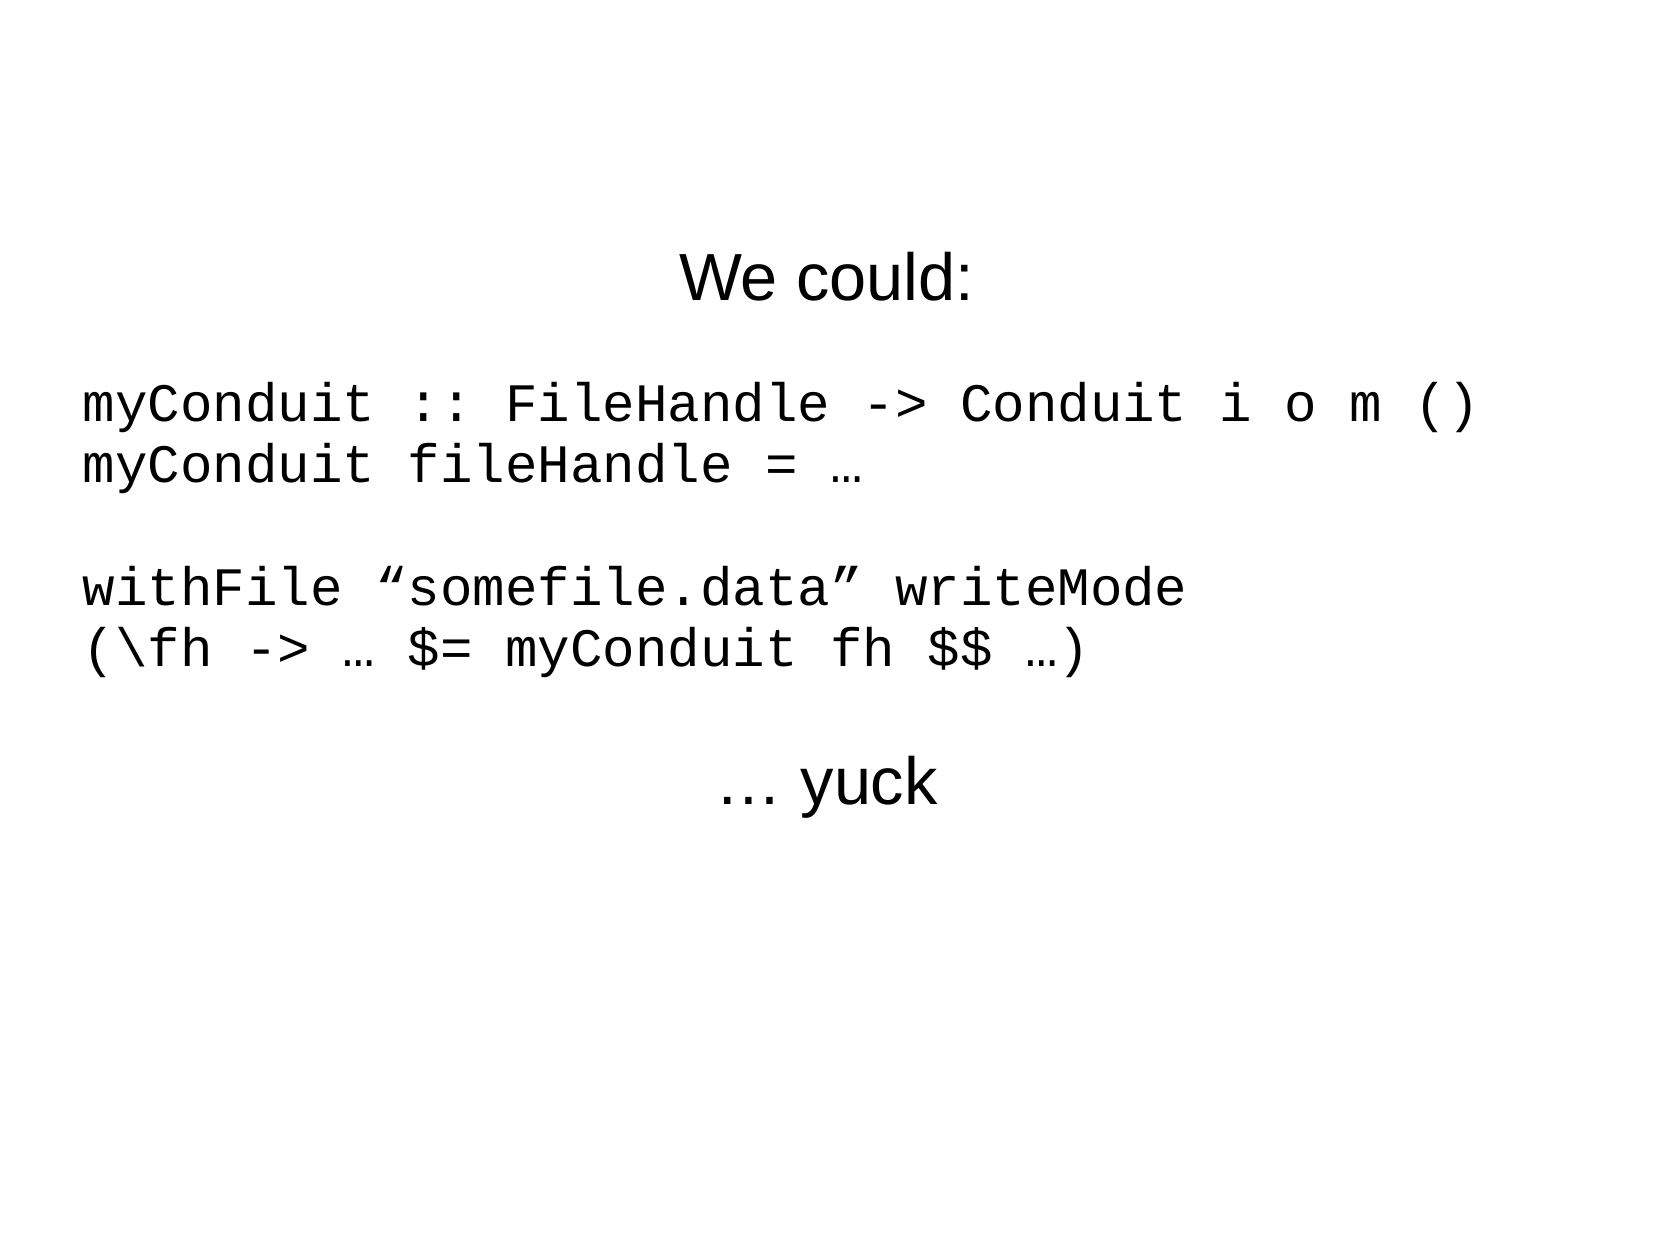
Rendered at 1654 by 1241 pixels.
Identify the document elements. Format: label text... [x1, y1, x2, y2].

subtitle We could: myConduit :: FileHandle -> Conduit i o m () myConduit fileHandle = … withFile “somefile.data” writeMode (\fh -> … $= myConduit fh $$ …) … yuck [82, 49, 1571, 1010]
